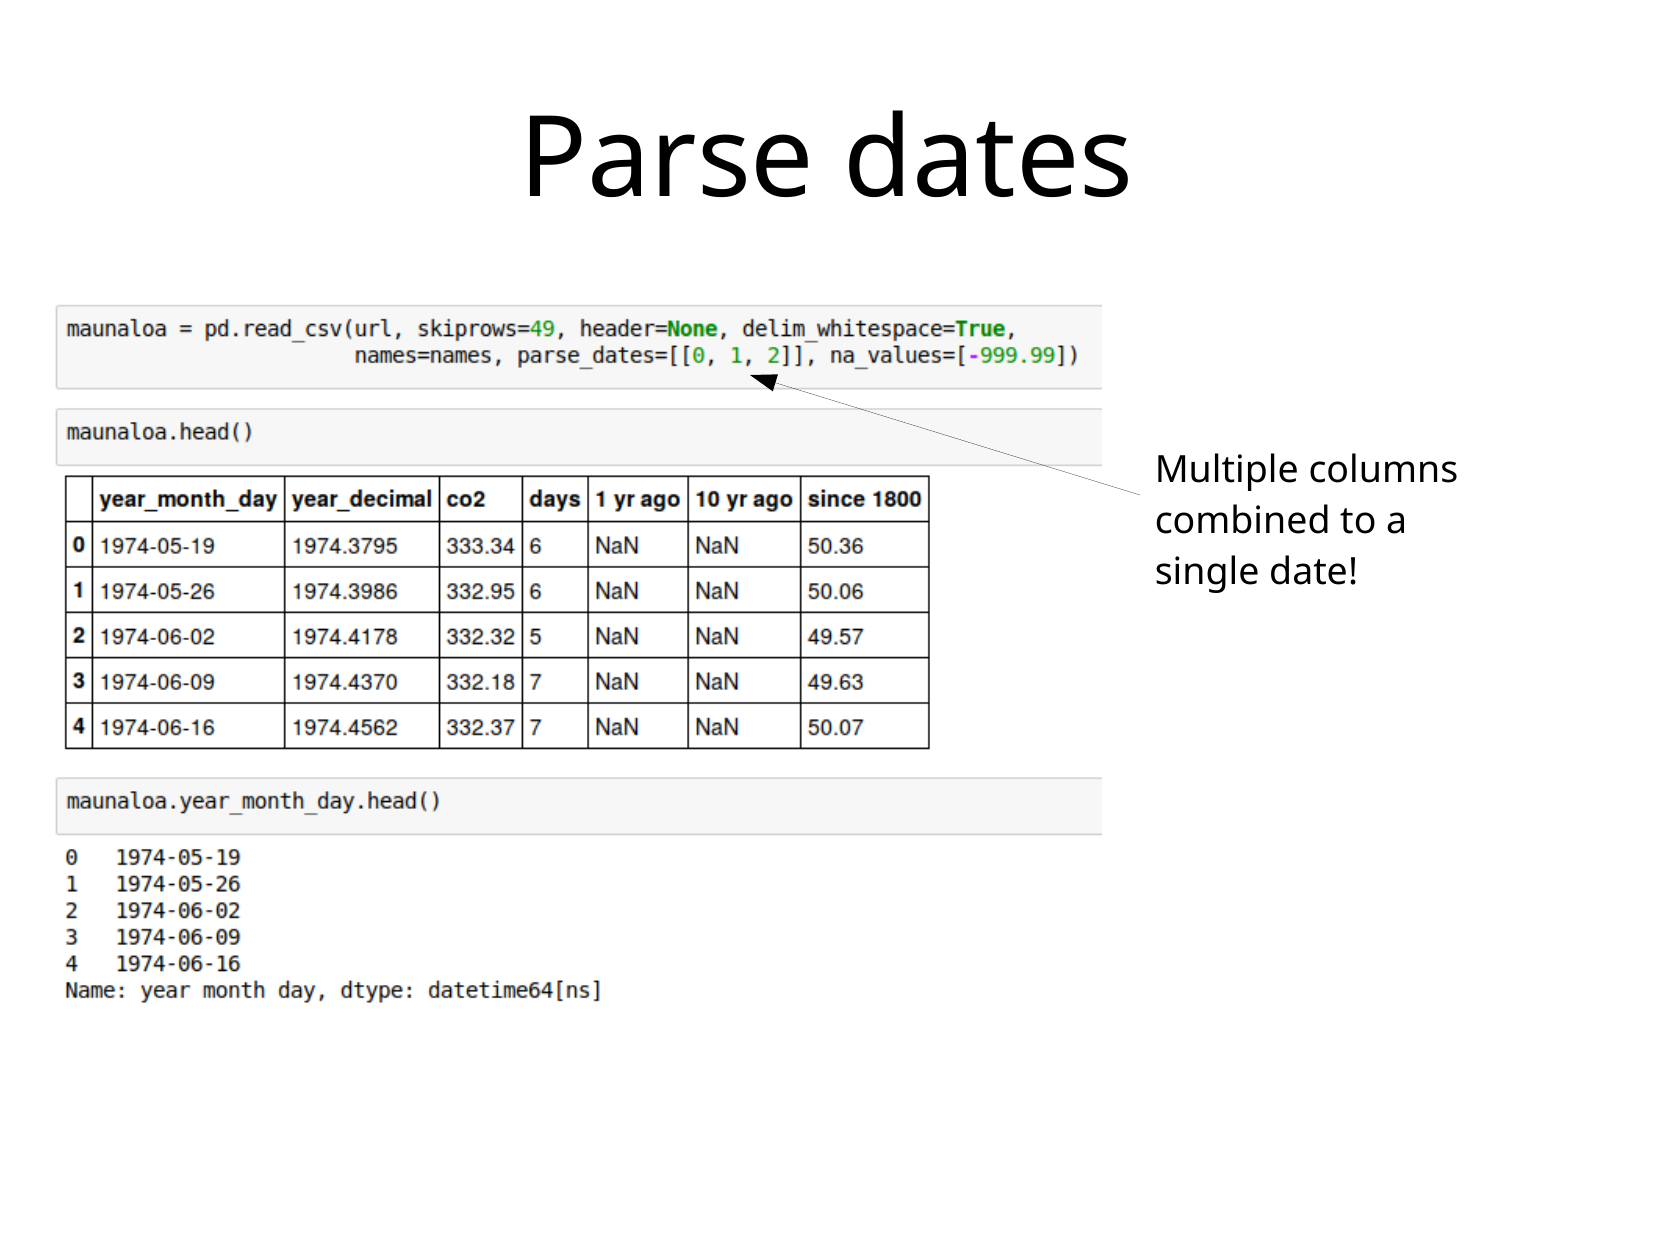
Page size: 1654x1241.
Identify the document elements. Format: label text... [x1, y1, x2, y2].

title Parse dates [82, 49, 1571, 257]
text_box Multiple columns combined to a single date! [1140, 435, 1531, 564]
picture [45, 299, 1102, 1021]
